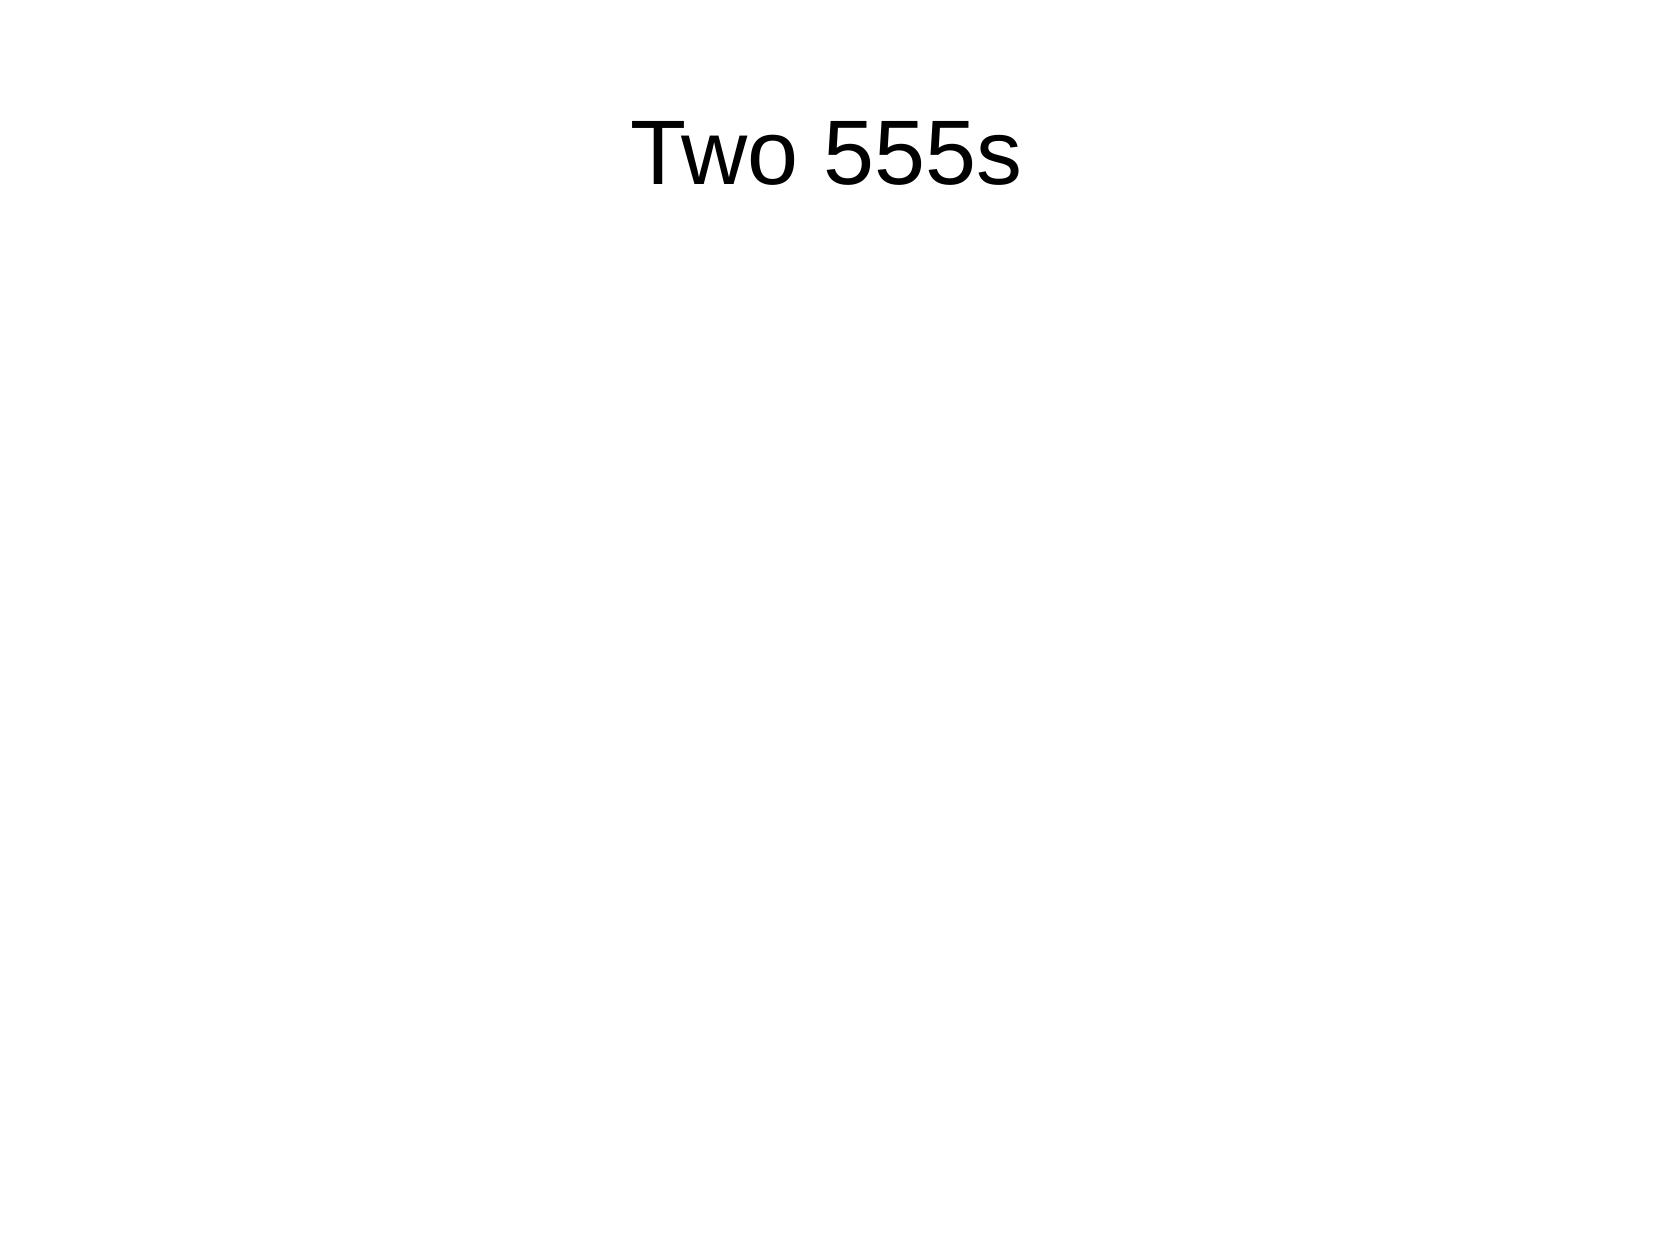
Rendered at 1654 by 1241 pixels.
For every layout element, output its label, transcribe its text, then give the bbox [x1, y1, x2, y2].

title Two 555s [82, 49, 1571, 257]
